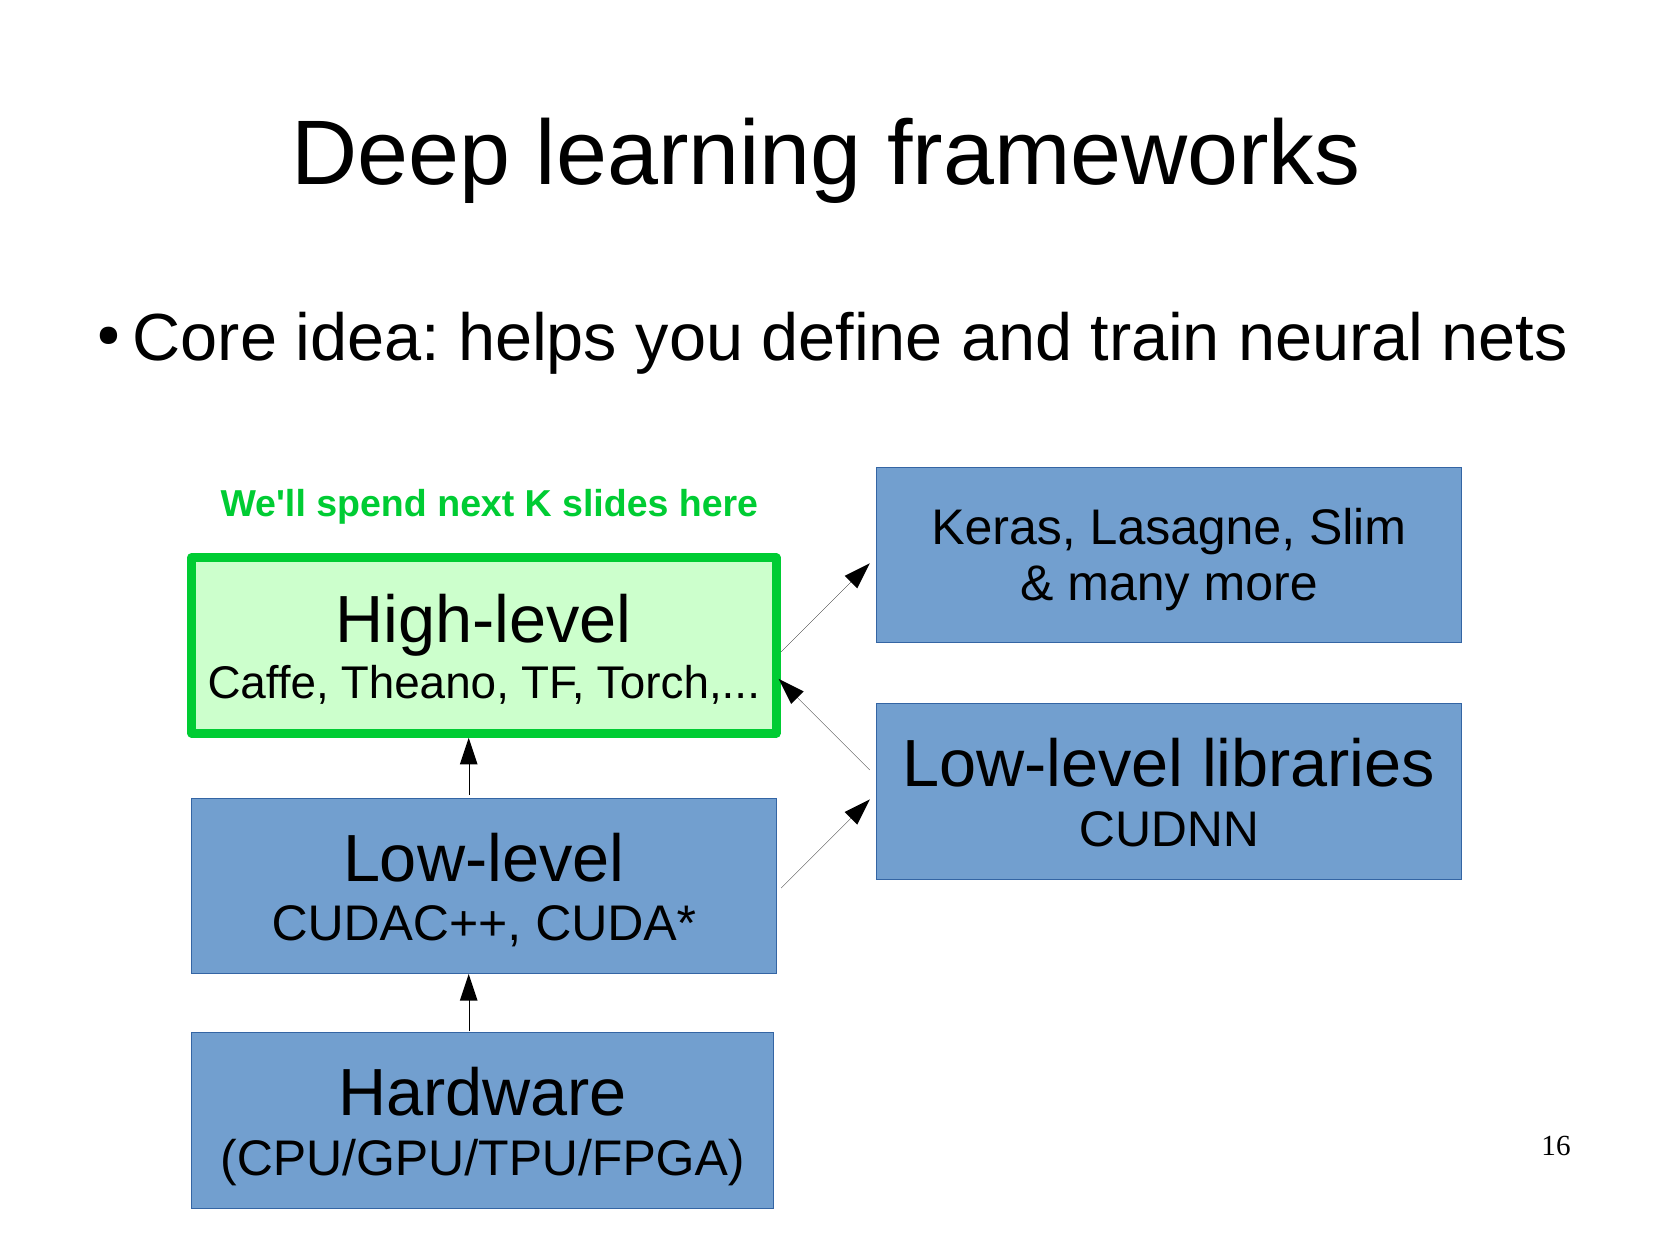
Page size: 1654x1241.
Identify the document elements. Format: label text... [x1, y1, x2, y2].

text_box Core idea: helps you define and train neural nets [81, 292, 1591, 532]
text_box Keras, Lasagne, Slim & many more [876, 467, 1462, 643]
text_box Hardware (CPU/GPU/TPU/FPGA) [191, 1032, 774, 1209]
text_box We'll spend next K slides here [205, 475, 774, 533]
text_box Low-level CUDAC++, CUDA* [191, 798, 777, 974]
text_box High-level Caffe, Theano, TF, Torch,... [191, 557, 777, 734]
text_box Low-level libraries CUDNN [876, 703, 1462, 880]
title Deep learning frameworks [82, 49, 1571, 257]
